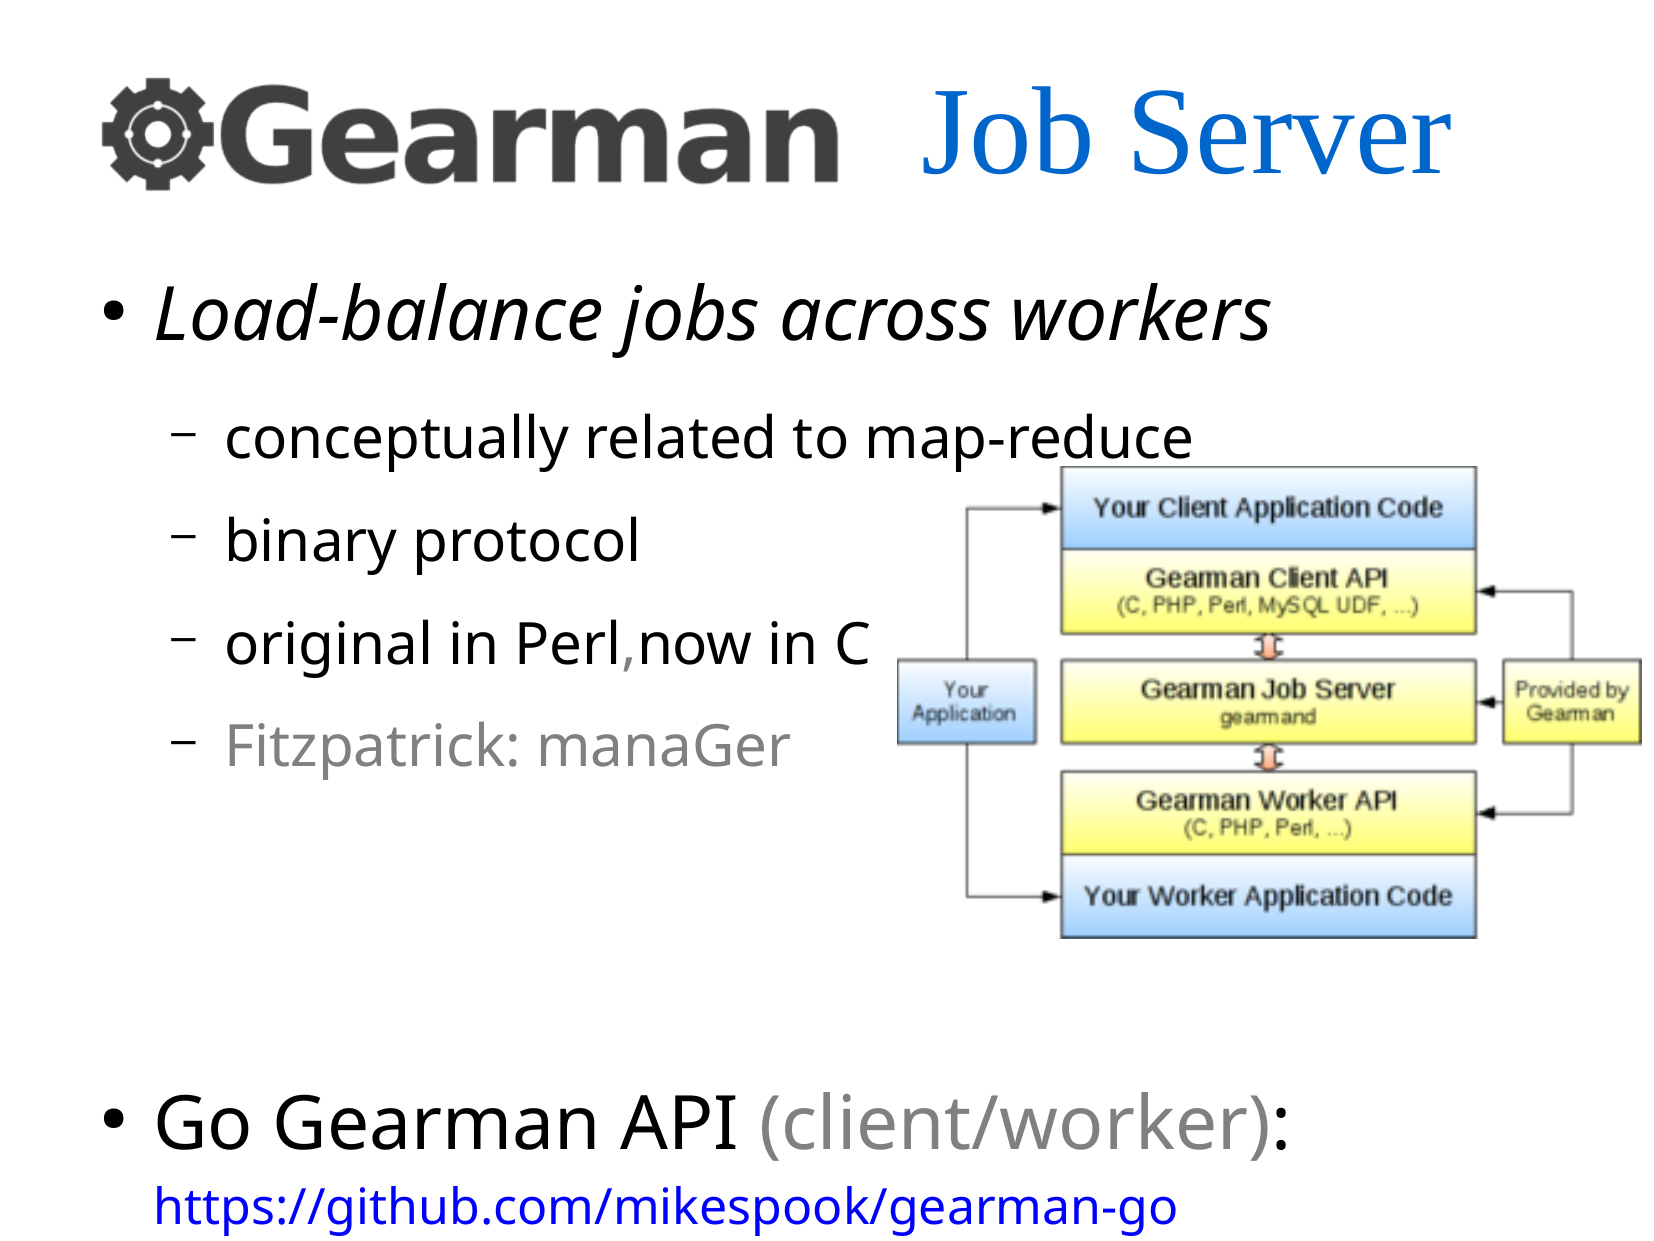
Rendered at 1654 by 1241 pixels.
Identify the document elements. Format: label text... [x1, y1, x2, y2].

list Load-balance jobs across workers conceptually related to map-reduce binary protocol original in Perl,now in C Fitzpatrick: manaGer Go Gearman API (client/worker): https://github.com/mikespook/gearman-go [82, 260, 1630, 1164]
picture [94, 70, 845, 196]
title Job Server [856, 62, 1518, 201]
picture [897, 466, 1642, 939]
